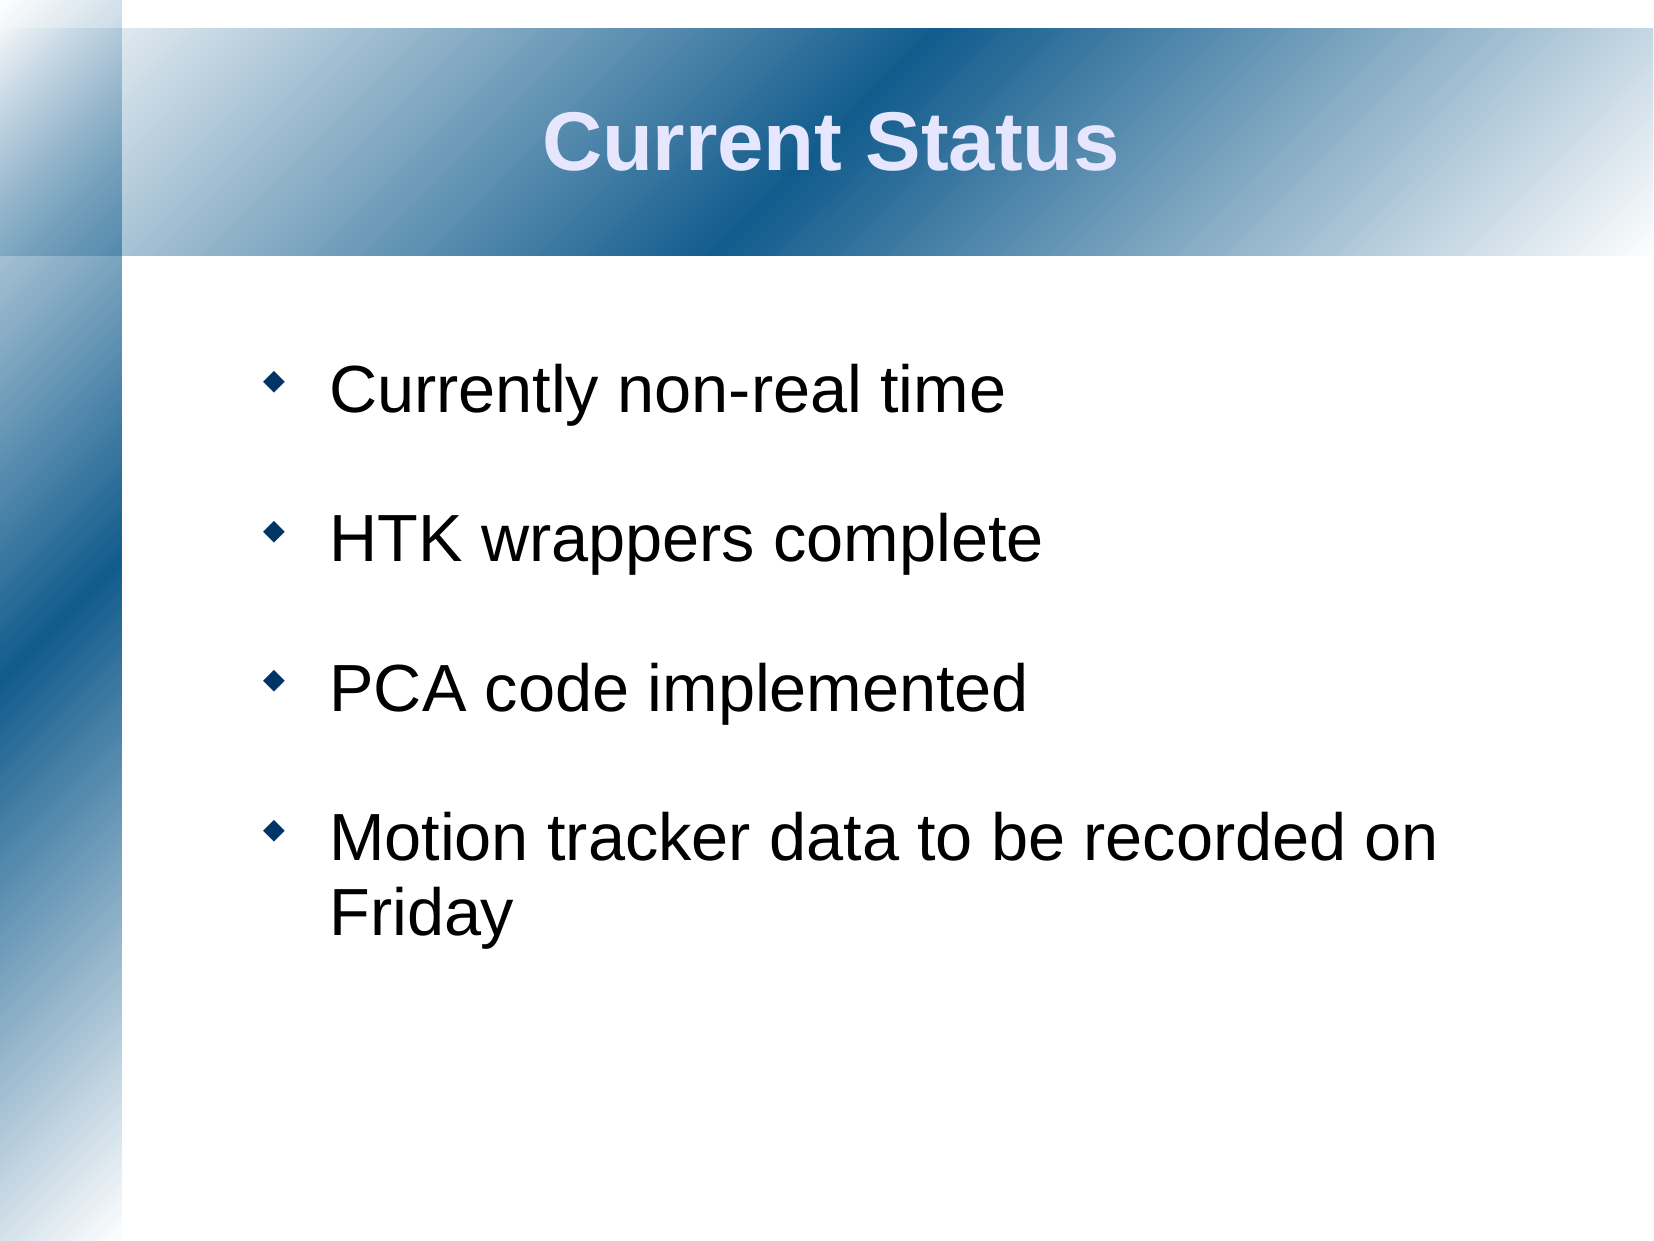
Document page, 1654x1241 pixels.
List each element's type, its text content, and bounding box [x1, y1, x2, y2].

title Current Status [125, 37, 1538, 246]
list Currently non-real time HTK wrappers complete PCA code implemented Motion tracker data to be recorded on Friday [258, 351, 1633, 1207]
